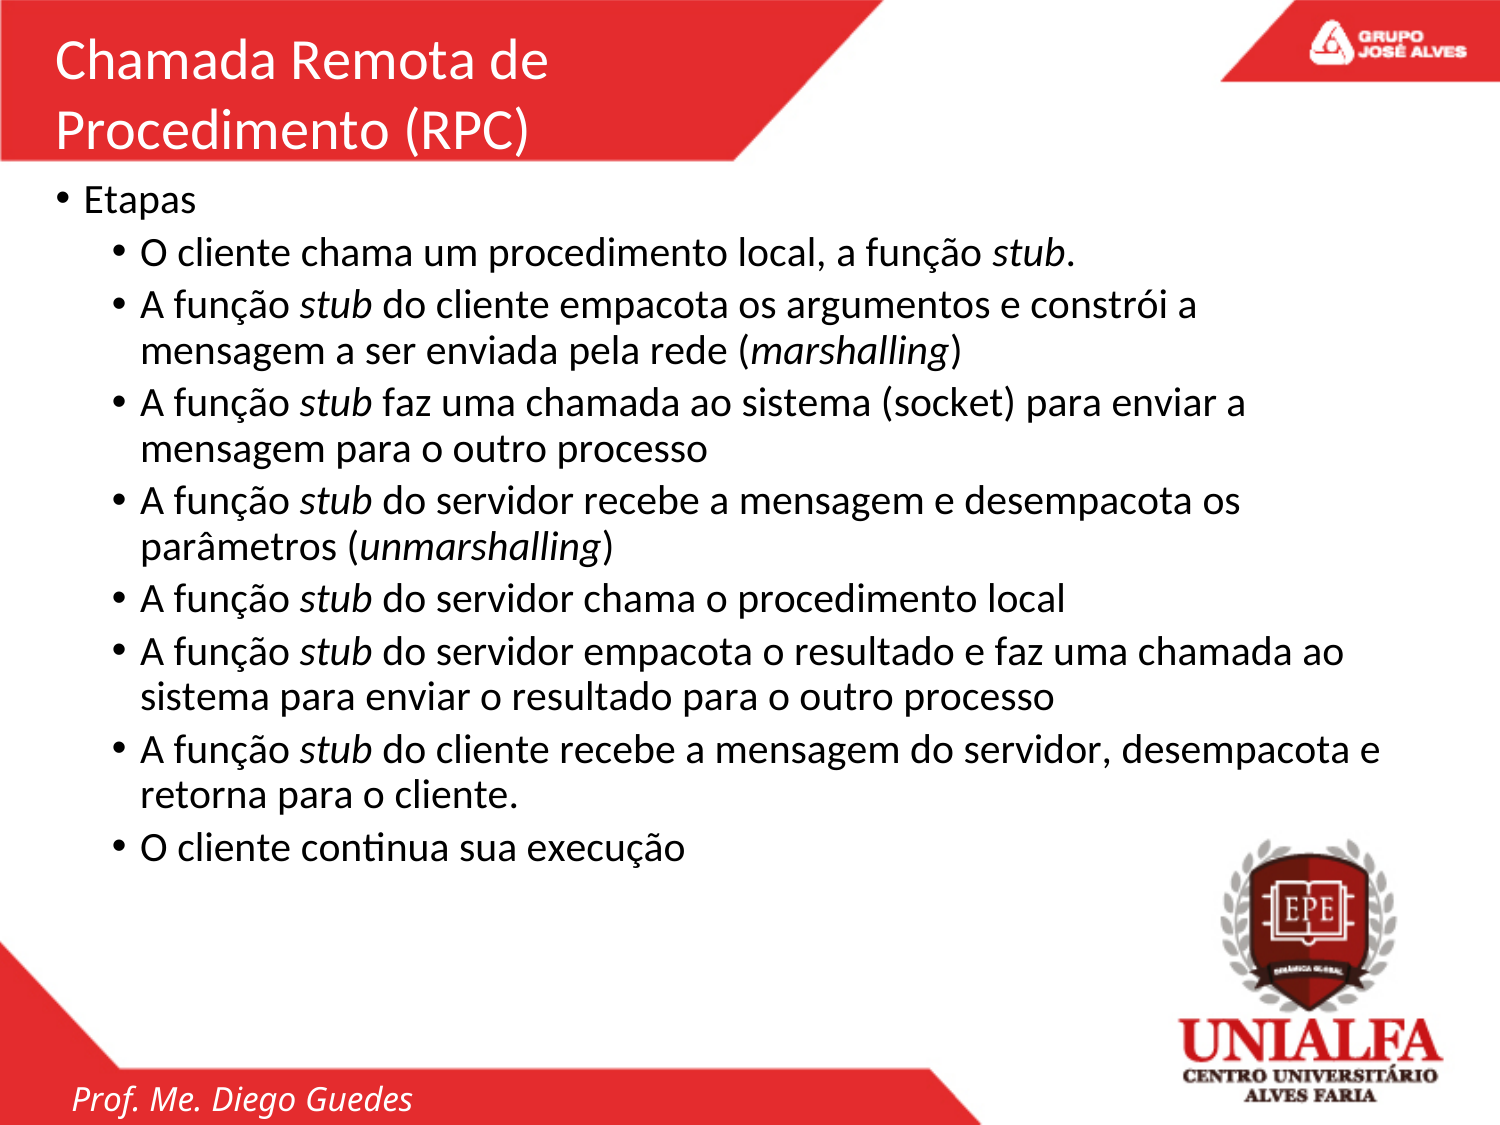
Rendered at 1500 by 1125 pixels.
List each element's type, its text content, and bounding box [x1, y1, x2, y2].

text_box Chamada Remota de Procedimento (RPC) [40, 13, 730, 169]
list Etapas O cliente chama um procedimento local, a função stub. A função stub do cliente empacota os argumentos e constrói a mensagem a ser enviada pela rede (marshalling) A função stub faz uma chamada ao sistema (socket) para enviar a mensagem para o outro processo A função stub do servidor recebe a mensagem e desempacota os parâmetros (unmarshalling) A função stub do servidor chama o procedimento local A função stub do servidor empacota o resultado e faz uma chamada ao sistema para enviar o resultado para o outro processo A função stub do cliente recebe a mensagem do servidor, desempacota e retorna para o cliente. O cliente continua sua execução [40, 169, 1405, 957]
picture [0, 0, 1500, 1125]
text_box Prof. Me. Diego Guedes [56, 1070, 711, 1125]
